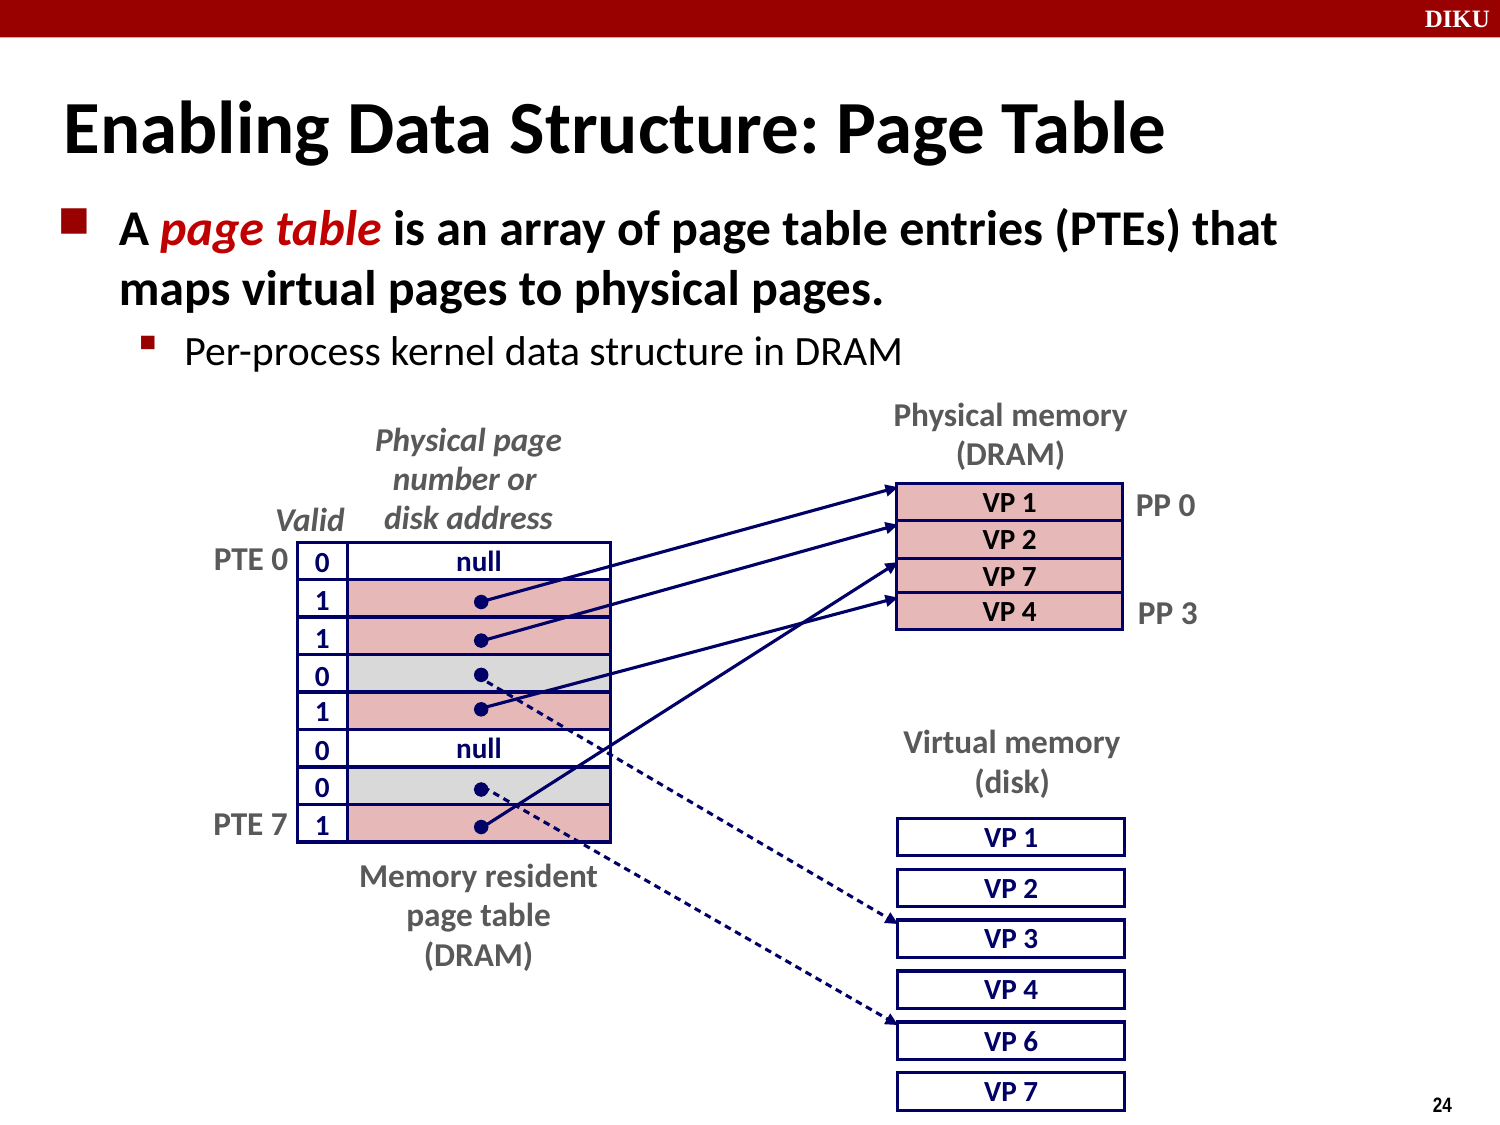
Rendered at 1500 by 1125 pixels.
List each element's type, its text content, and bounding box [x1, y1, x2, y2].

text_box Enabling Data Structure: Page Table [48, 59, 1408, 188]
text_box null [349, 542, 611, 579]
text_box PP 3 [1122, 585, 1213, 641]
text_box null [349, 730, 611, 768]
text_box Virtual memory (disk) [888, 715, 1136, 810]
text_box VP 1 [896, 483, 1123, 521]
text_box A page table is an array of page table entries (PTEs) that maps virtual pages to physical pages. Per-process kernel data structure in DRAM [47, 188, 1411, 400]
text_box VP 2 [896, 521, 1123, 559]
text_box null [574, 568, 611, 579]
text_box VP 4 [897, 970, 1125, 1009]
text_box VP 2 [897, 869, 1125, 907]
text_box null [580, 748, 611, 768]
text_box Physical page number or disk address [360, 412, 578, 546]
text_box 1 [300, 685, 345, 725]
text_box VP 7 [897, 1072, 1125, 1111]
text_box Memory resident page table (DRAM) [344, 848, 614, 983]
text_box Valid [260, 492, 373, 548]
text_box VP 3 [897, 920, 1125, 958]
text_box 0 [300, 664, 345, 685]
text_box 1 [300, 613, 345, 664]
text_box [349, 579, 611, 730]
text_box VP 1 [897, 818, 1125, 856]
text_box VP 6 [897, 1021, 1125, 1060]
text_box 0 [318, 670, 325, 683]
text_box 0 [300, 762, 345, 813]
text_box VP 4 [896, 592, 1122, 630]
text_box 1 [303, 813, 345, 851]
text_box 0 [304, 537, 345, 575]
text_box PTE 7 [198, 795, 303, 852]
text_box 0 [300, 725, 345, 762]
text_box VP 7 [896, 559, 1123, 592]
text_box PTE 0 [198, 531, 304, 587]
text_box 1 [300, 575, 345, 613]
text_box Physical memory (DRAM) [878, 387, 1143, 482]
text_box PP 0 [1120, 477, 1211, 533]
text_box [349, 768, 611, 843]
